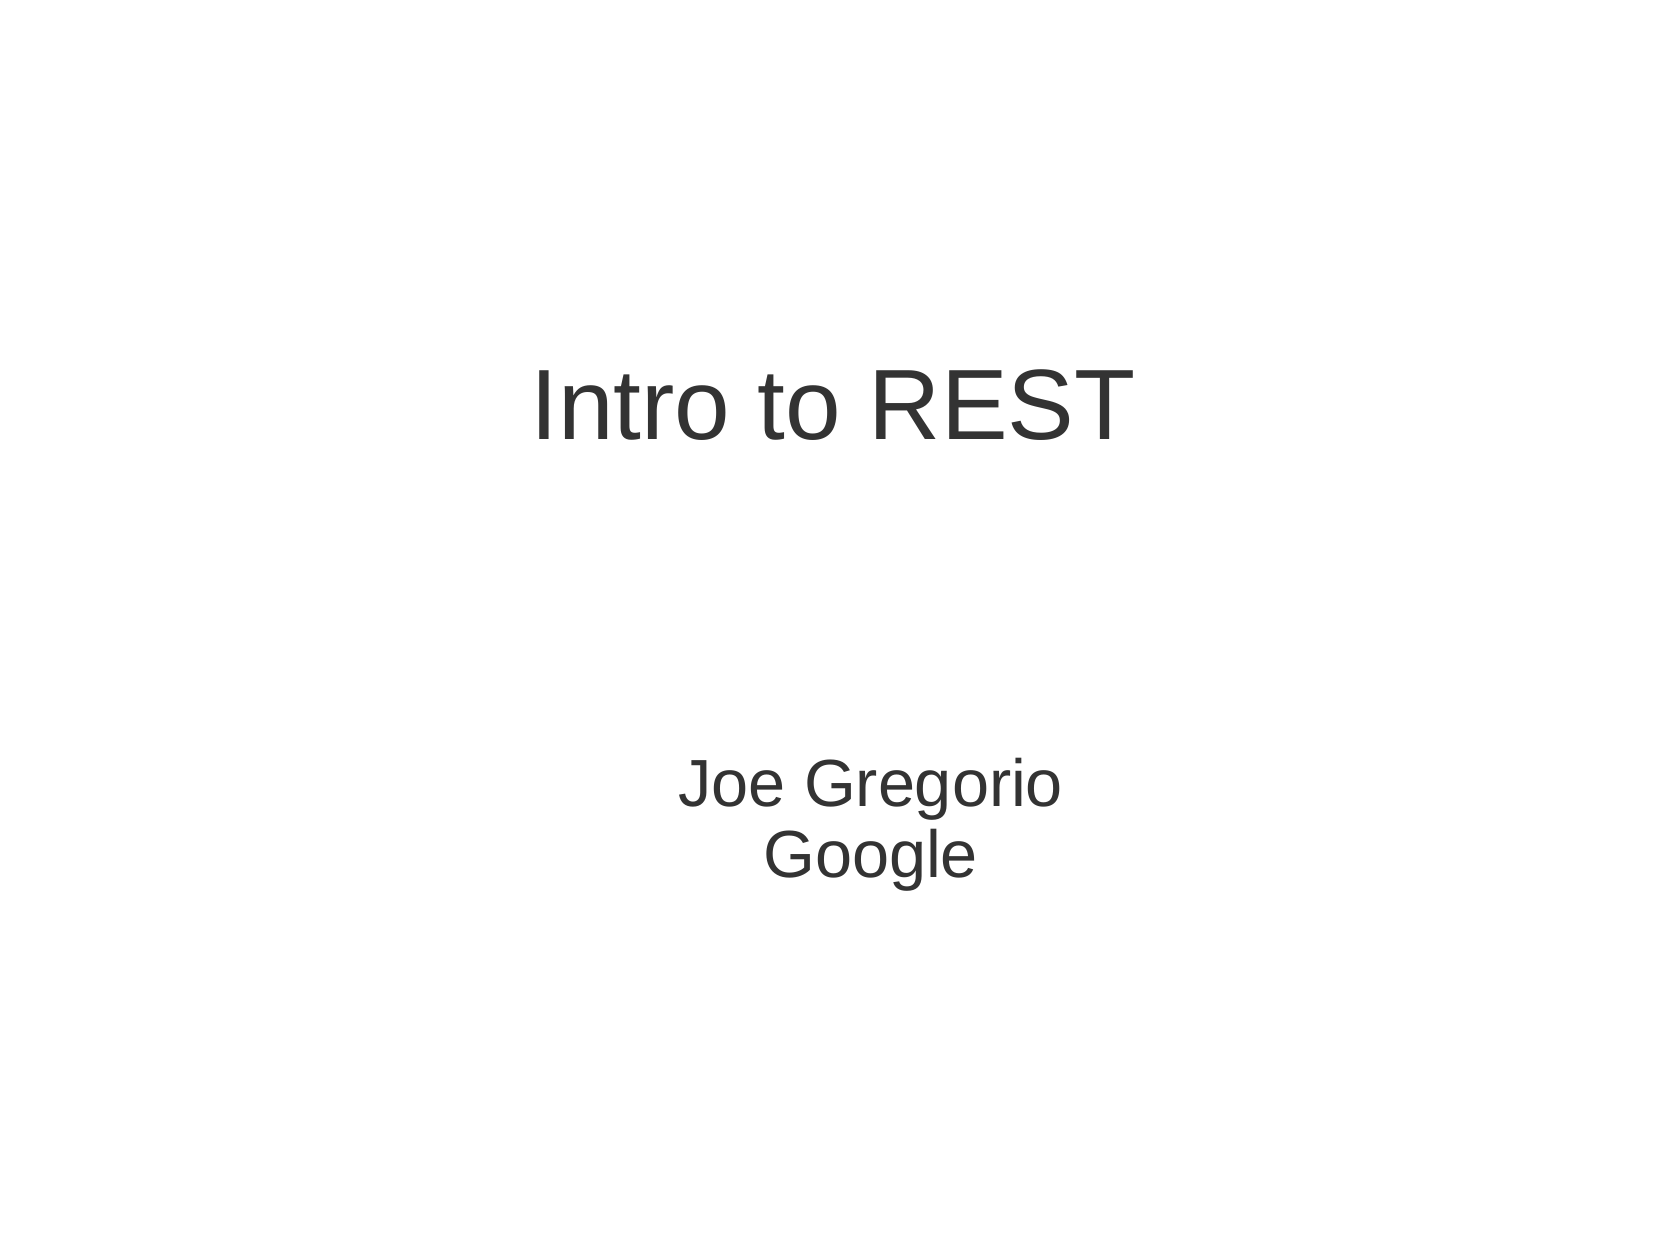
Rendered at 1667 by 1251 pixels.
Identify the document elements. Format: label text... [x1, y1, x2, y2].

title Intro to REST [140, 354, 1526, 595]
subtitle Joe Gregorio Google [290, 750, 1376, 901]
